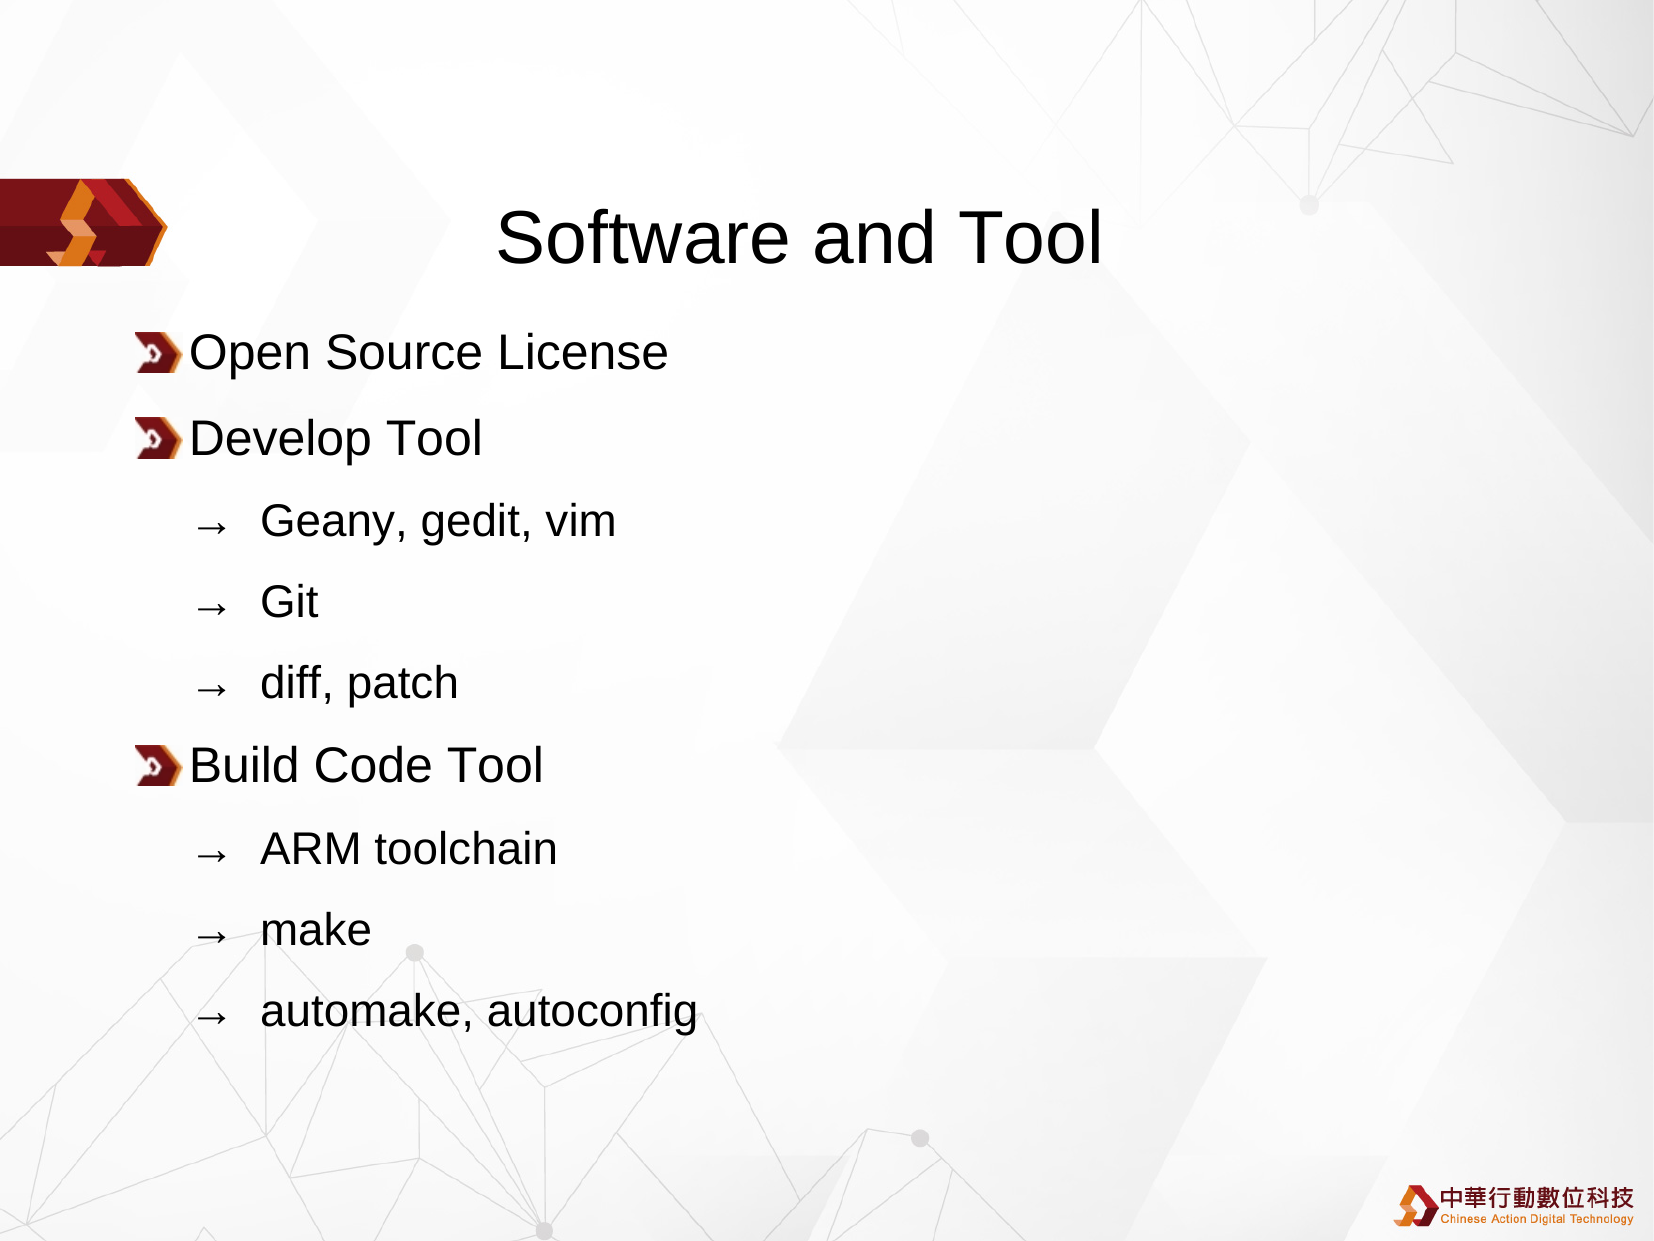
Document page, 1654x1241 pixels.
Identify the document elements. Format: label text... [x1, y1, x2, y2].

list Open Source License Develop Tool → Geany, gedit, vim → Git → diff, patch Build Code Tool → ARM toolchain → make → automake, autoconfig [118, 324, 1571, 1146]
picture [0, 0, 1654, 1241]
text_box Software and Tool [425, 195, 1446, 282]
